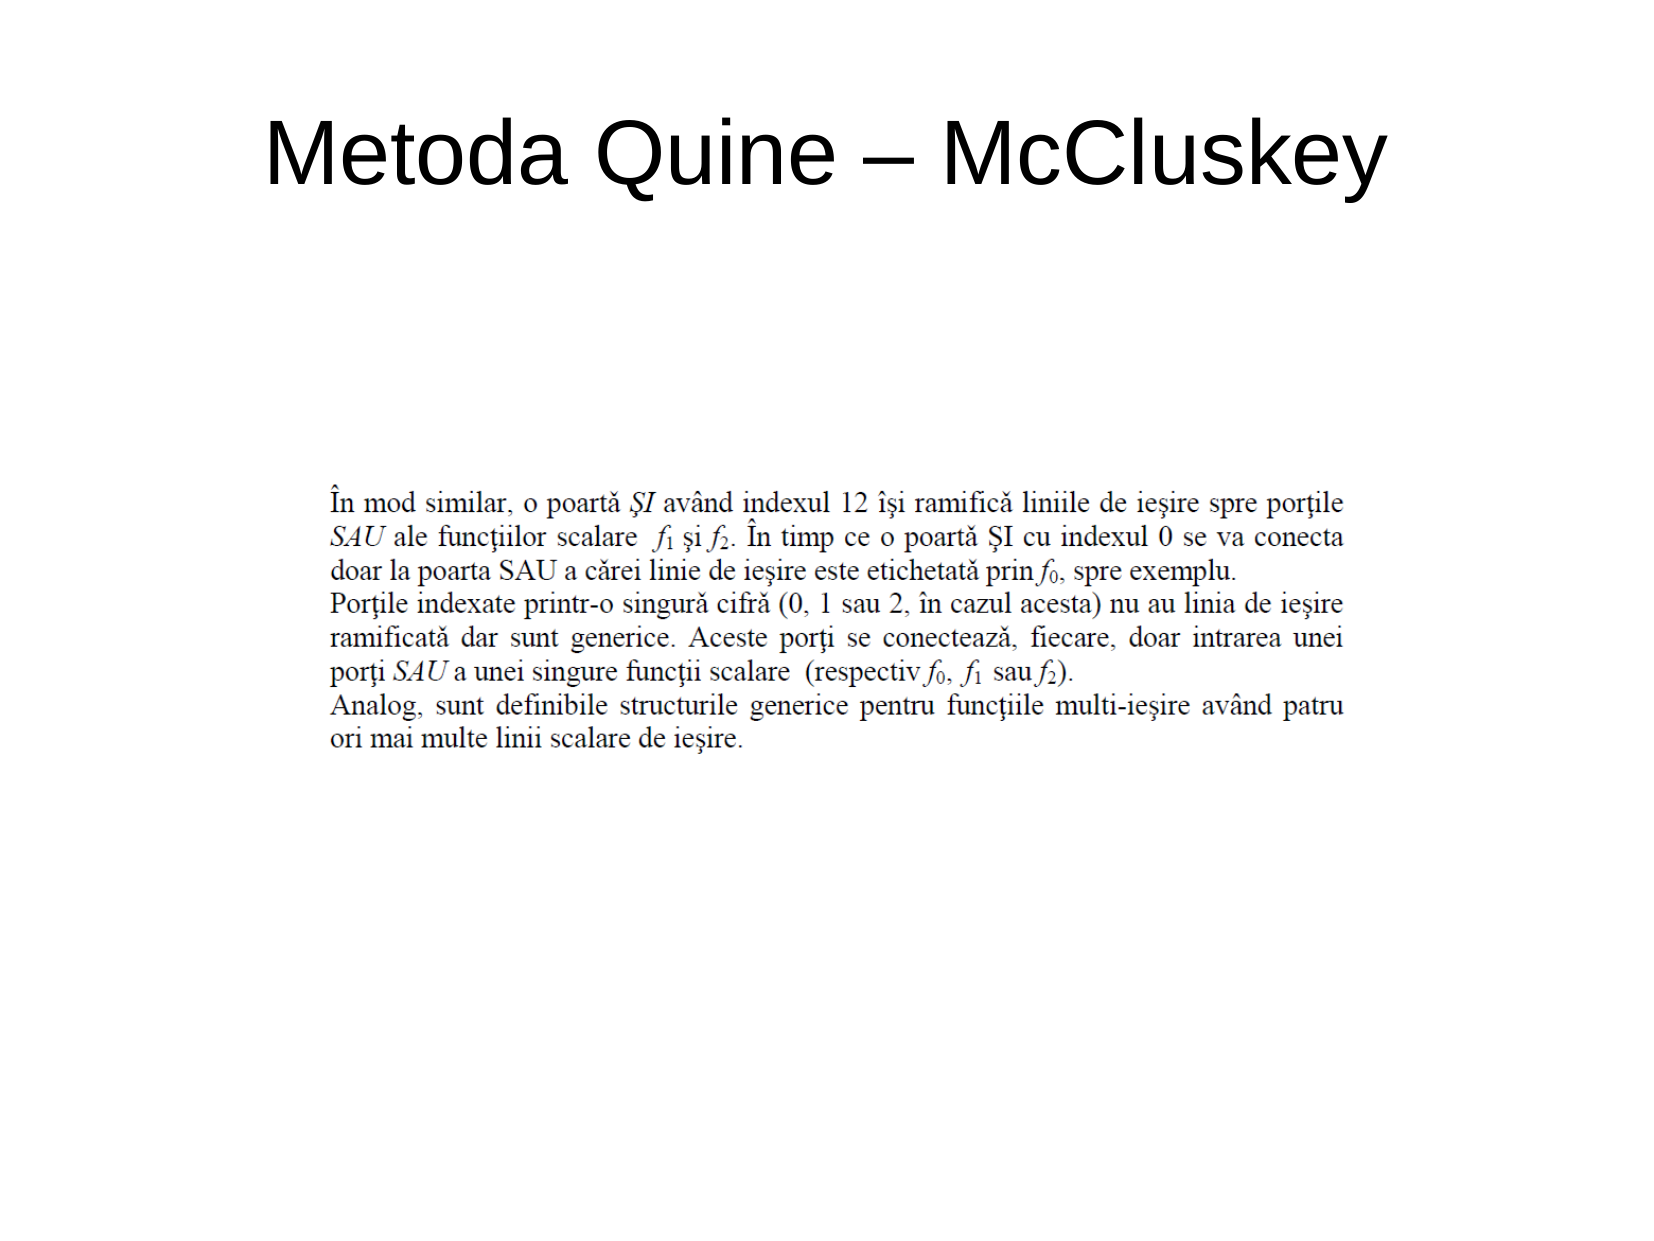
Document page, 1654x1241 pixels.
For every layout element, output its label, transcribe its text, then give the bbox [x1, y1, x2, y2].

title Metoda Quine – McCluskey [82, 49, 1571, 257]
picture [297, 457, 1372, 793]
